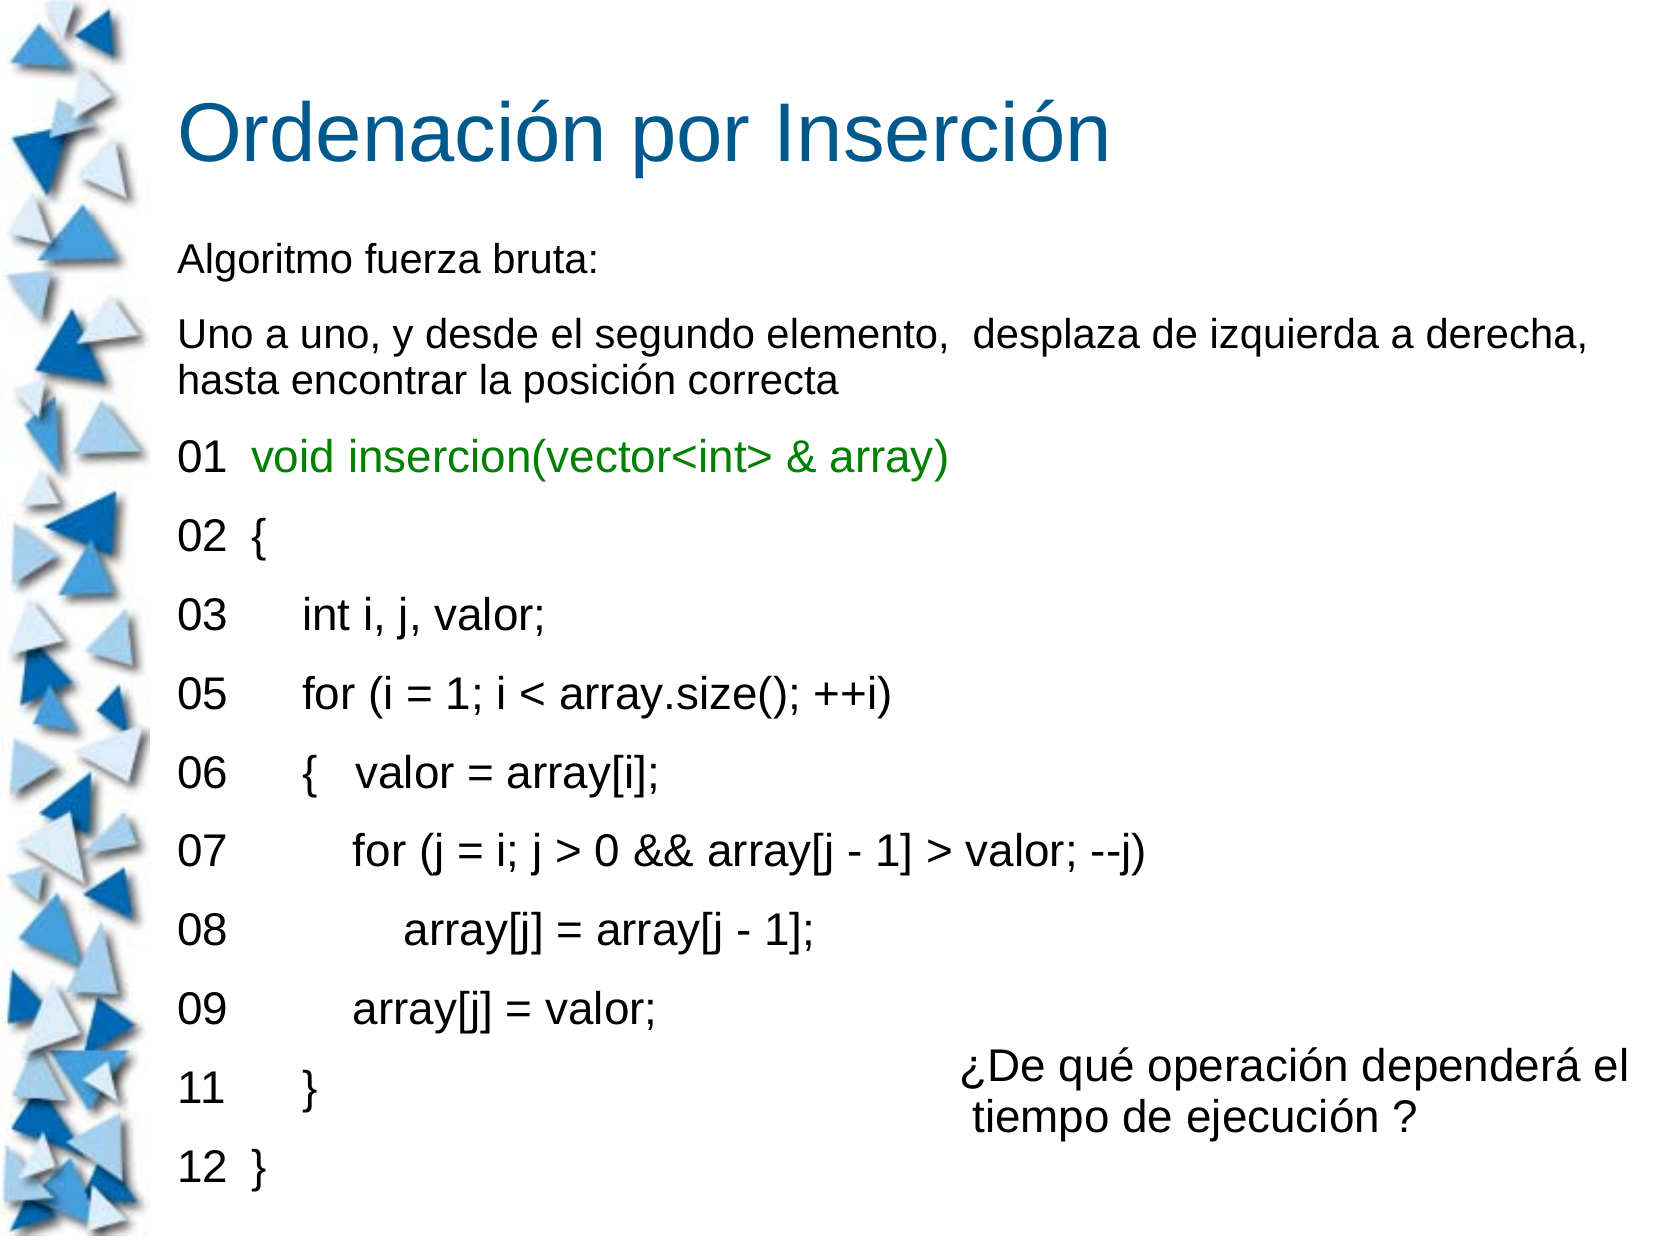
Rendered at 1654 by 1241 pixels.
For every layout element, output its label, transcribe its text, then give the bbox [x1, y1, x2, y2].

title Ordenación por Inserción [177, 29, 1590, 236]
text_box ¿De qué operación dependerá el tiempo de ejecución ? [944, 1033, 1646, 1155]
list Algoritmo fuerza bruta: Uno a uno, y desde el segundo elemento, desplaza de izquierda a derecha, hasta encontrar la posición correcta 01 void insercion(vector<int> & array) 02 { 03 int i, j, valor; 05 for (i = 1; i < array.size(); ++i) 06 { valor = array[i]; 07 for (j = i; j > 0 && array[j - 1] > valor; --j) 08 array[j] = array[j - 1]; 09 array[j] = valor; 11 } 12 } [177, 236, 1654, 1193]
picture [0, 0, 150, 1236]
